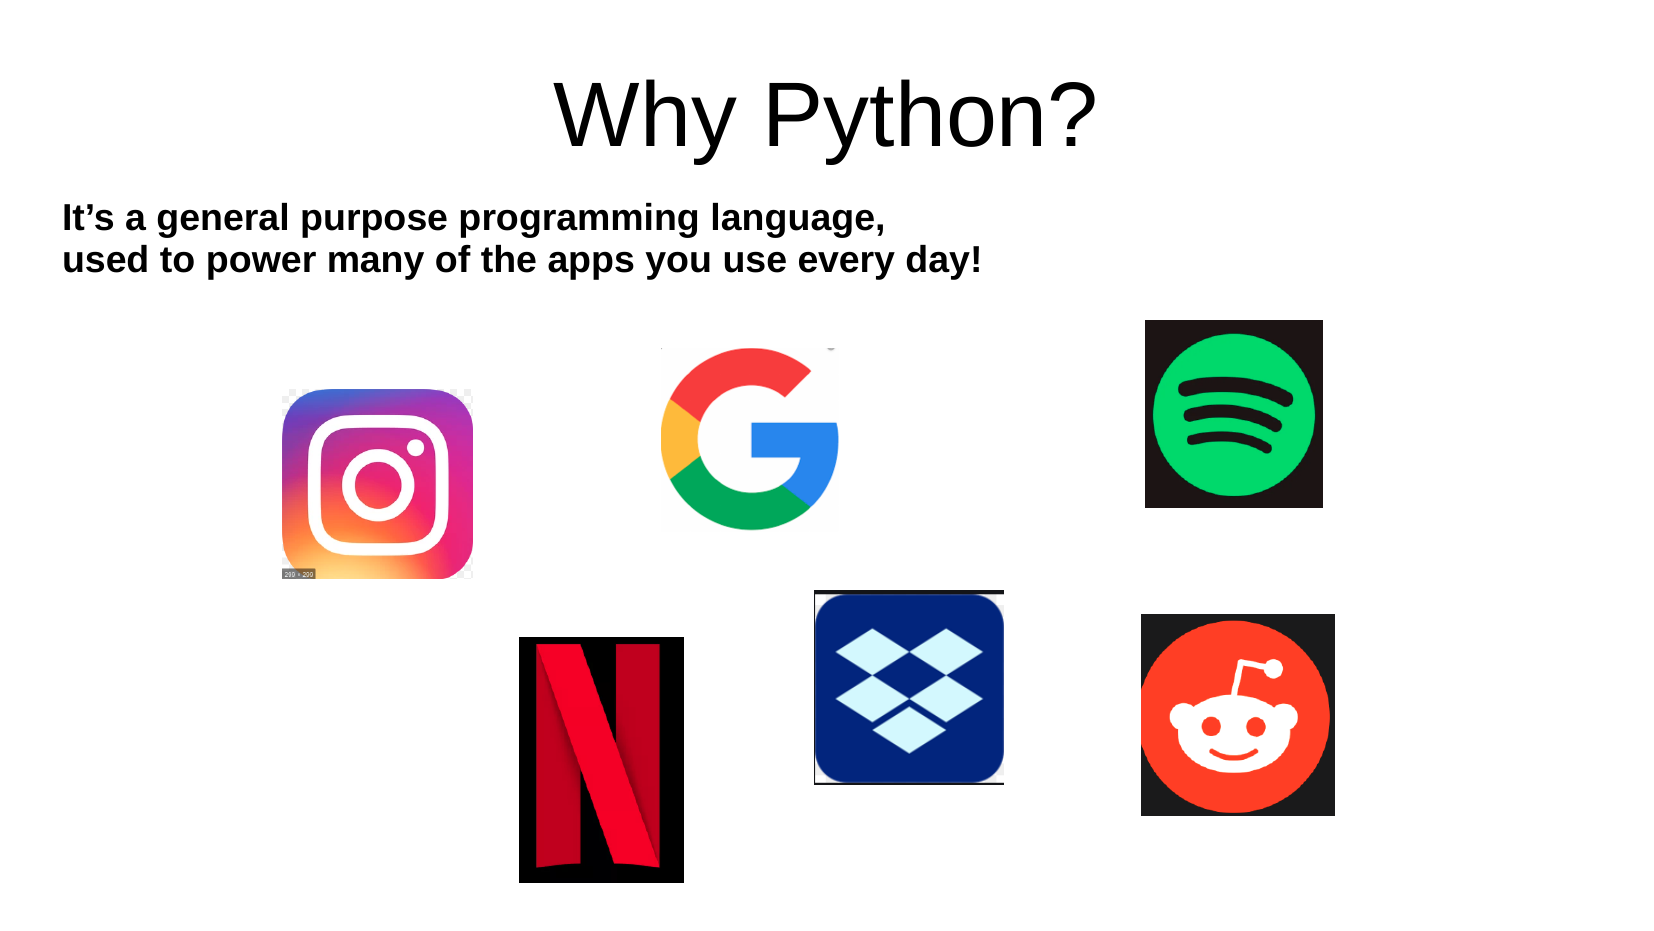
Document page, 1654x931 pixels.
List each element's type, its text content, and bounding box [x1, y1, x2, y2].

picture [282, 389, 473, 579]
picture [1145, 320, 1323, 508]
picture [661, 348, 839, 532]
title Why Python? [82, 37, 1571, 193]
picture [519, 637, 684, 883]
picture [1141, 614, 1335, 816]
text_box It’s a general purpose programming language, used to power many of the apps you use every day! [47, 188, 999, 288]
picture [814, 590, 1004, 785]
